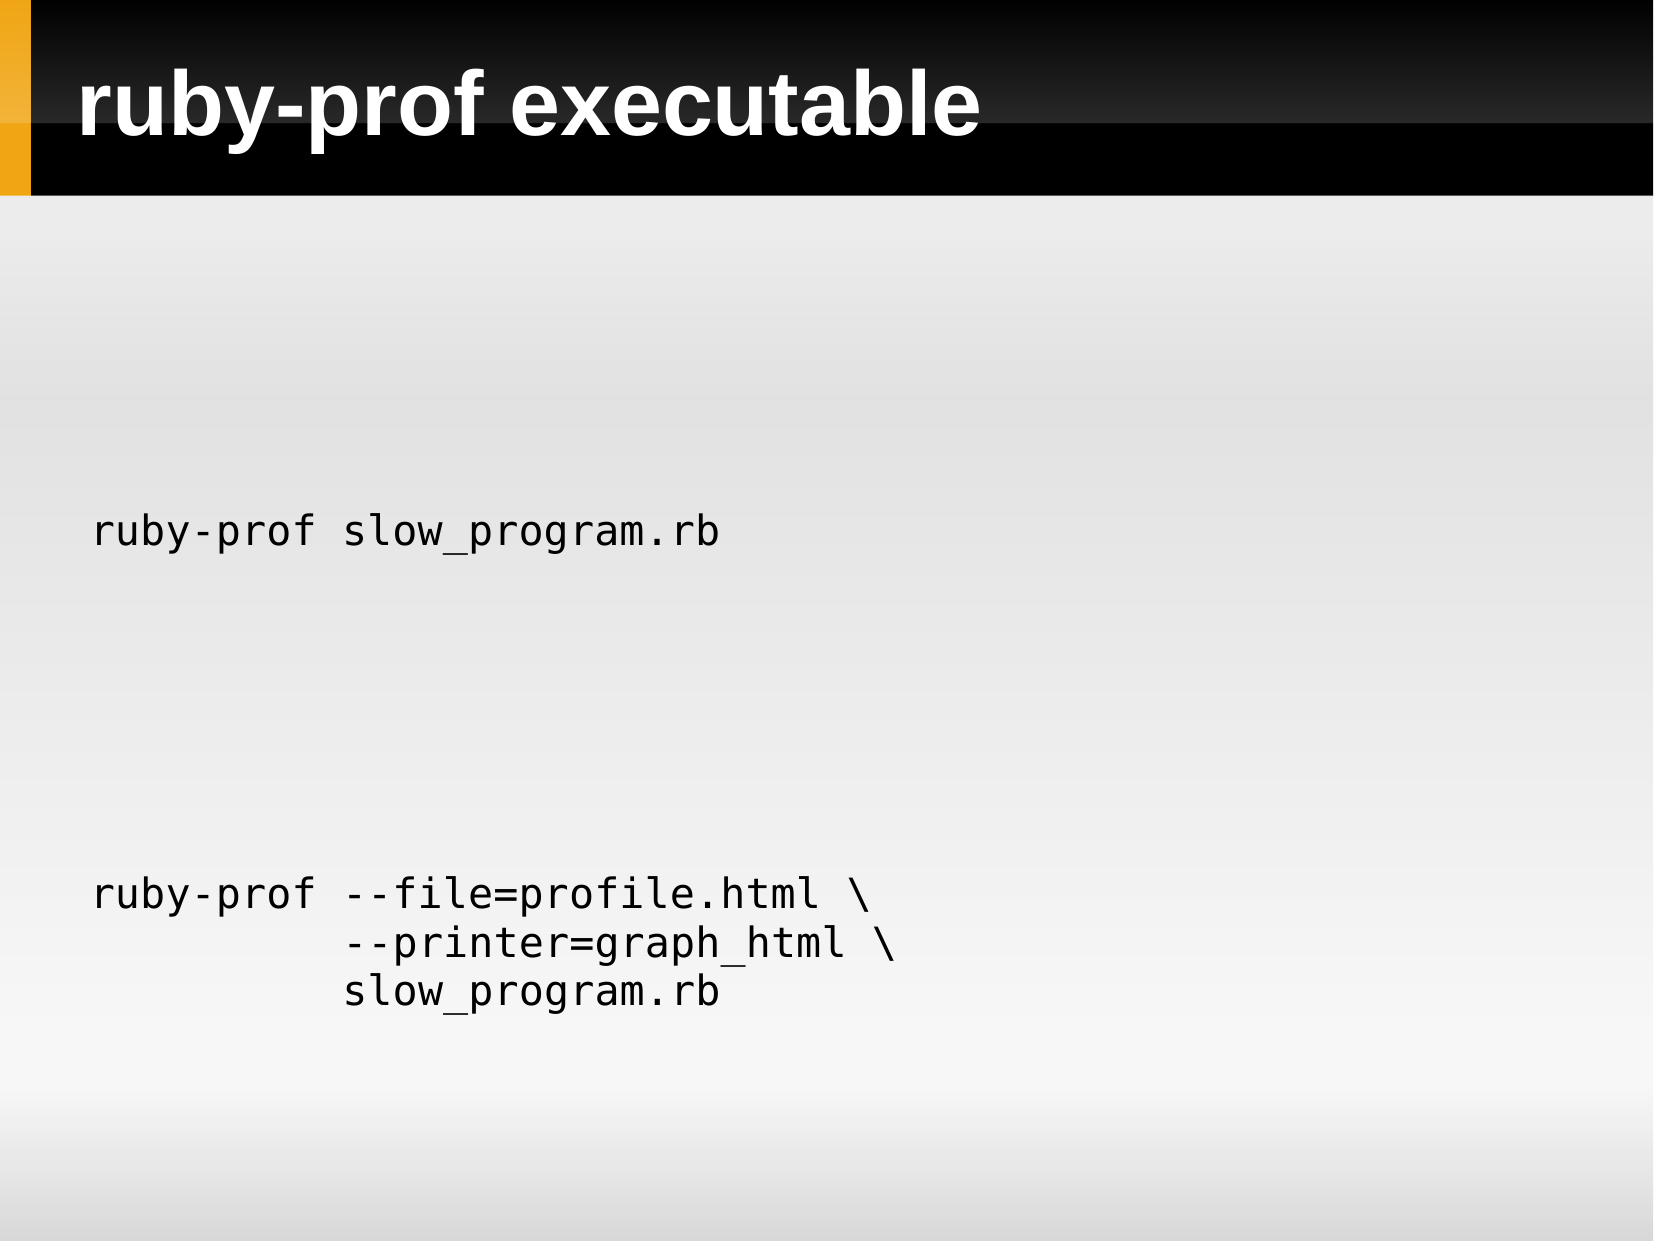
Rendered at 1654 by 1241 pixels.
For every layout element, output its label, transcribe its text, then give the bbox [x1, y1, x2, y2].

text_box ruby-prof slow_program.rb [74, 499, 1575, 563]
picture [0, 0, 1654, 1241]
text_box ruby-prof --file=profile.html \ --printer=graph_html \ slow_program.rb [74, 862, 1575, 1024]
title ruby-prof executable [76, 0, 1565, 208]
